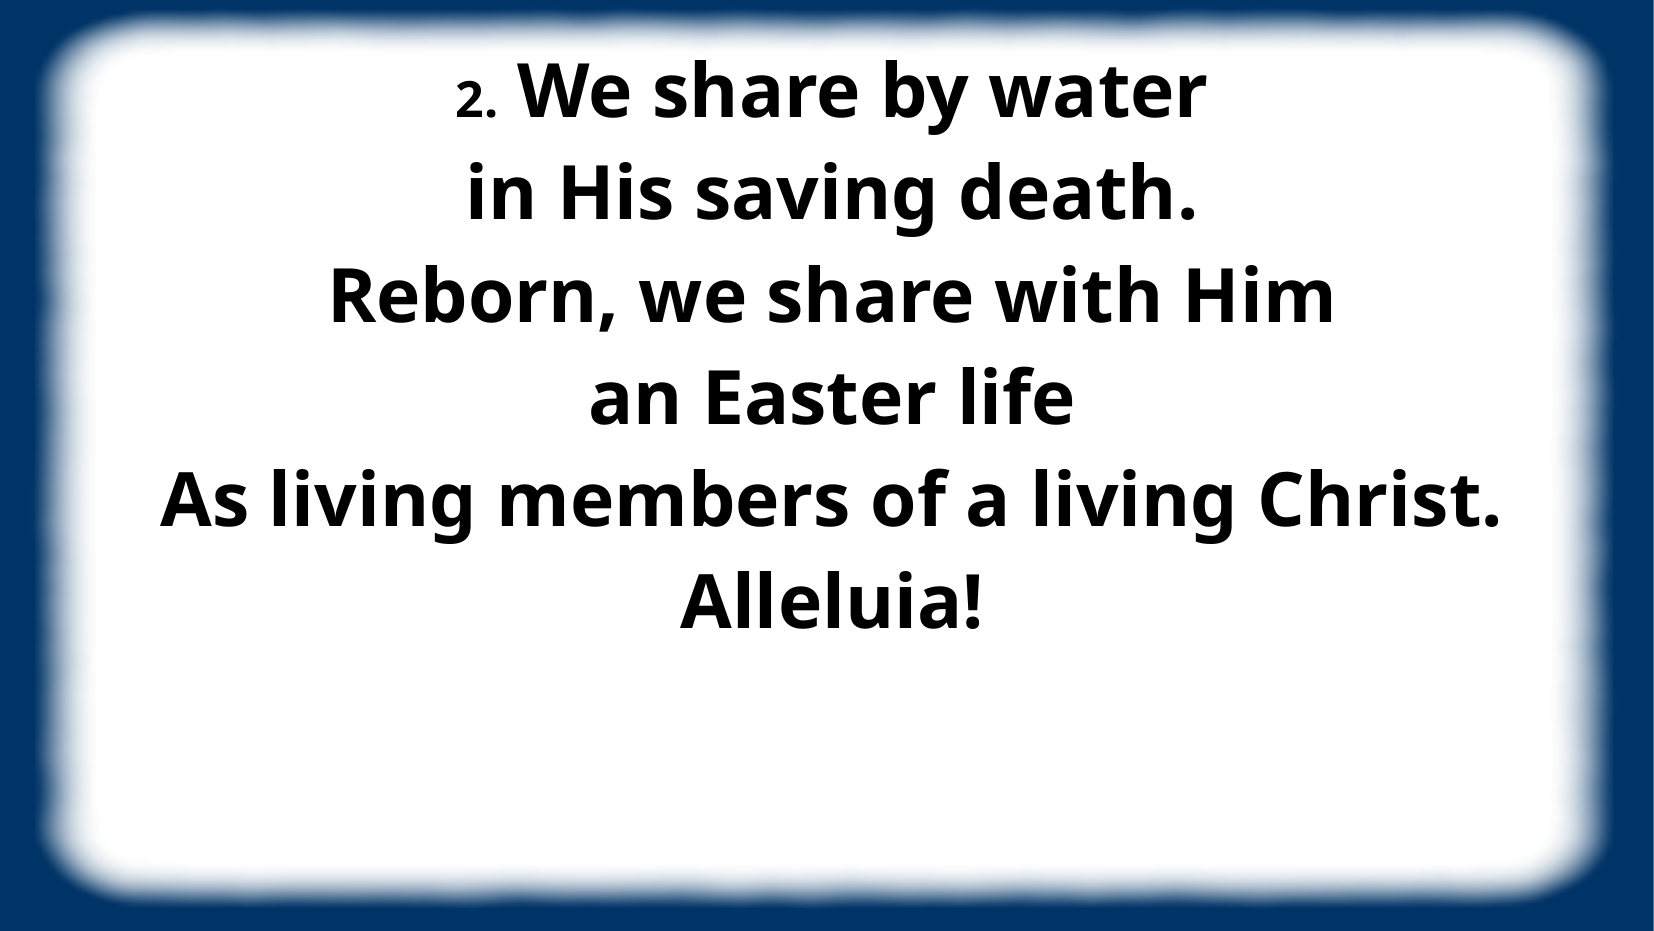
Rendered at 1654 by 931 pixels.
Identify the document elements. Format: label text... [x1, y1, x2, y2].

text_box 2. We share by water in His saving death. Reborn, we share with Him an Easter life As living members of a living Christ. Alleluia! [90, 30, 1576, 644]
picture [0, 0, 1654, 931]
